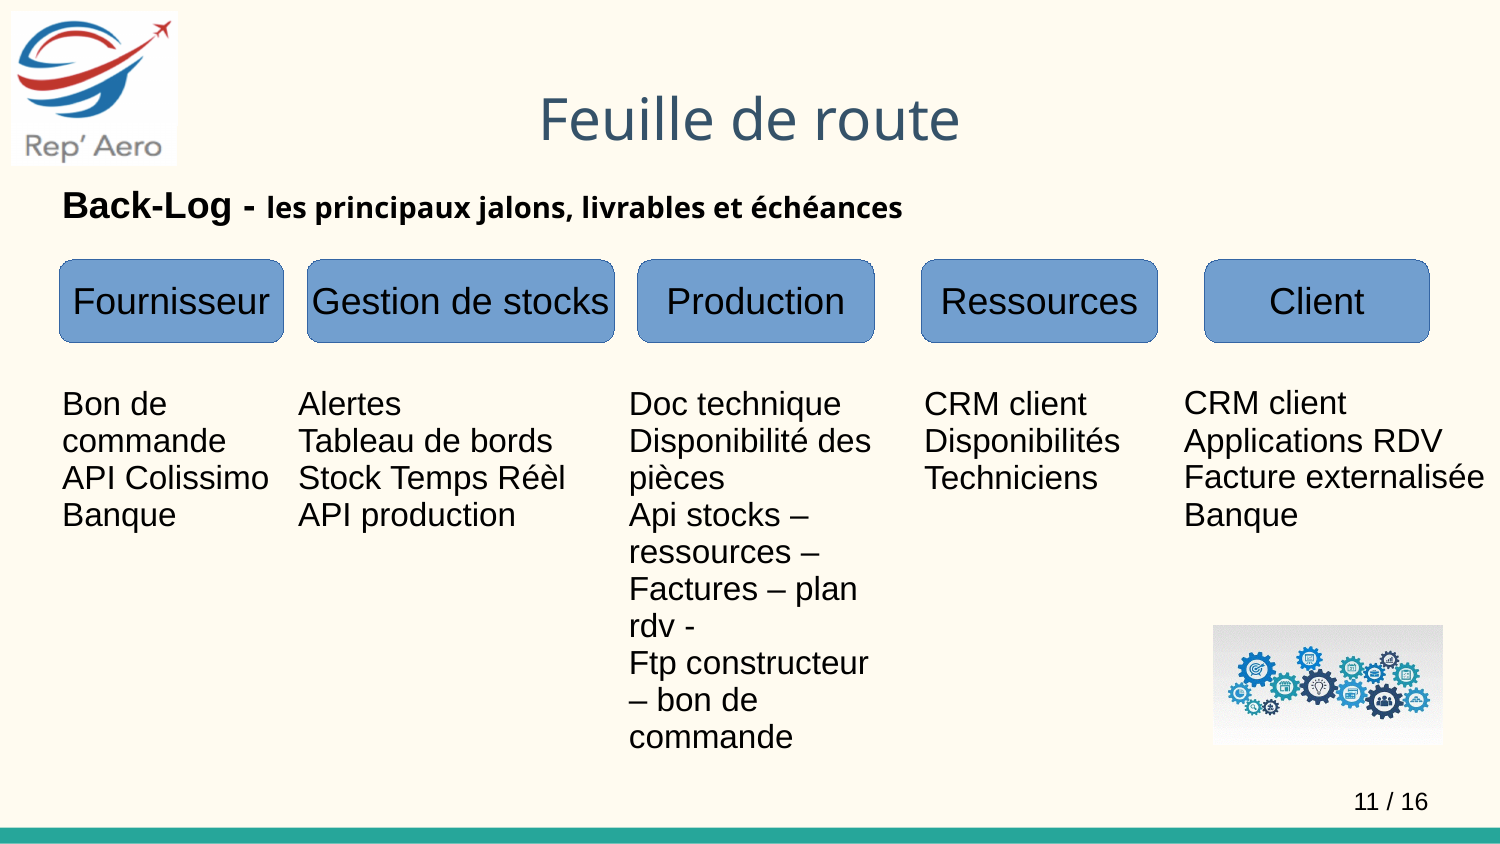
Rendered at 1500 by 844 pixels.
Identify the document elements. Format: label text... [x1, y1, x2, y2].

text_box CRM client Disponibilités Techniciens [909, 377, 1170, 546]
text_box Back-Log - les principaux jalons, livrables et échéances [47, 177, 1406, 358]
text_box CRM client Applications RDV Facture externalisée Banque [1169, 377, 1500, 583]
text_box Ressources [921, 259, 1158, 343]
text_box Feuille de route [177, 70, 1477, 166]
picture [1213, 625, 1443, 745]
text_box Alertes Tableau de bords Stock Temps Réèl API production [283, 377, 615, 745]
text_box Client [1204, 259, 1430, 343]
picture [11, 11, 178, 166]
text_box <numéro> / 16 [1338, 780, 1500, 827]
text_box Production [637, 259, 875, 343]
text_box Bon de commande API Colissimo Banque [47, 377, 283, 603]
text_box Fournisseur [59, 259, 284, 343]
text_box Doc technique Disponibilité des pièces Api stocks – ressources – Factures – plan rdv - Ftp constructeur – bon de commande [614, 377, 898, 820]
text_box Gestion de stocks [307, 259, 615, 343]
